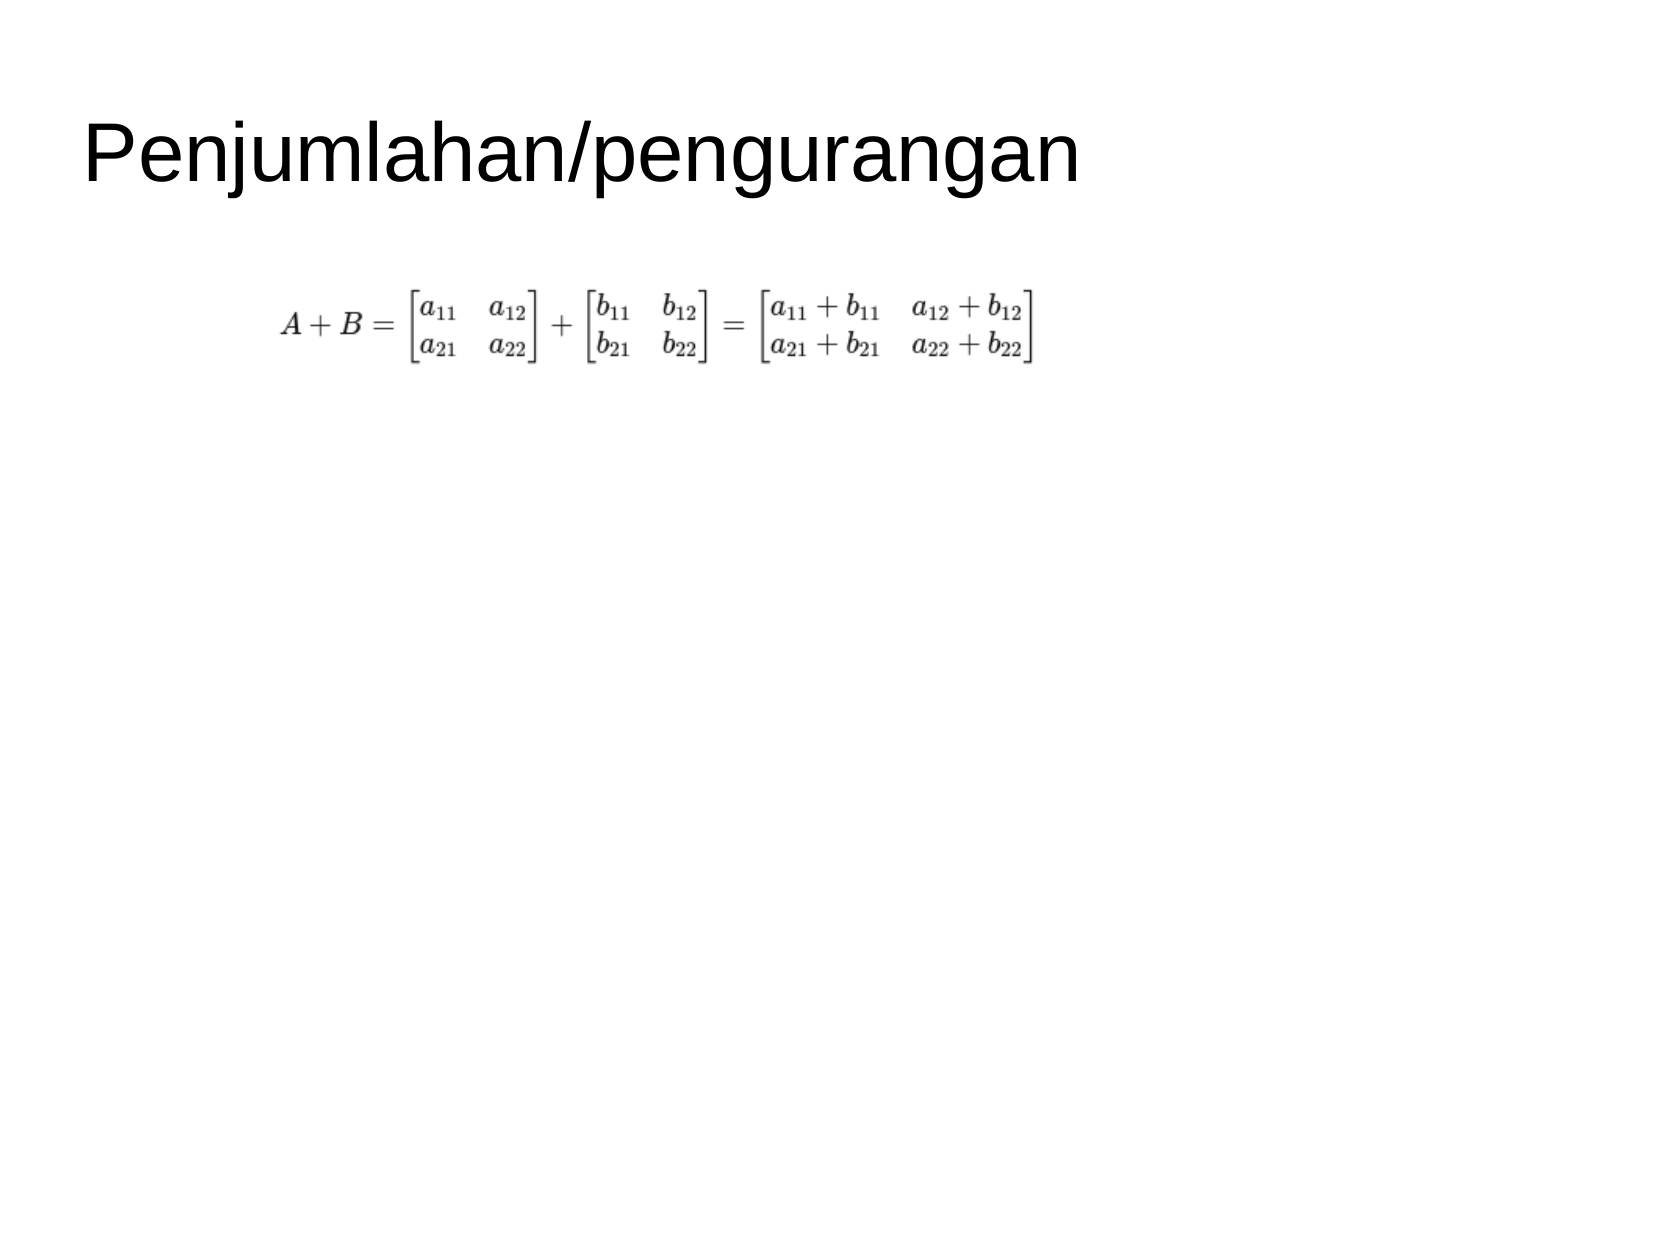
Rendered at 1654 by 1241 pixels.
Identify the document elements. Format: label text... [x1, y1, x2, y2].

title Penjumlahan/pengurangan [82, 49, 1571, 257]
picture [181, 262, 1088, 391]
